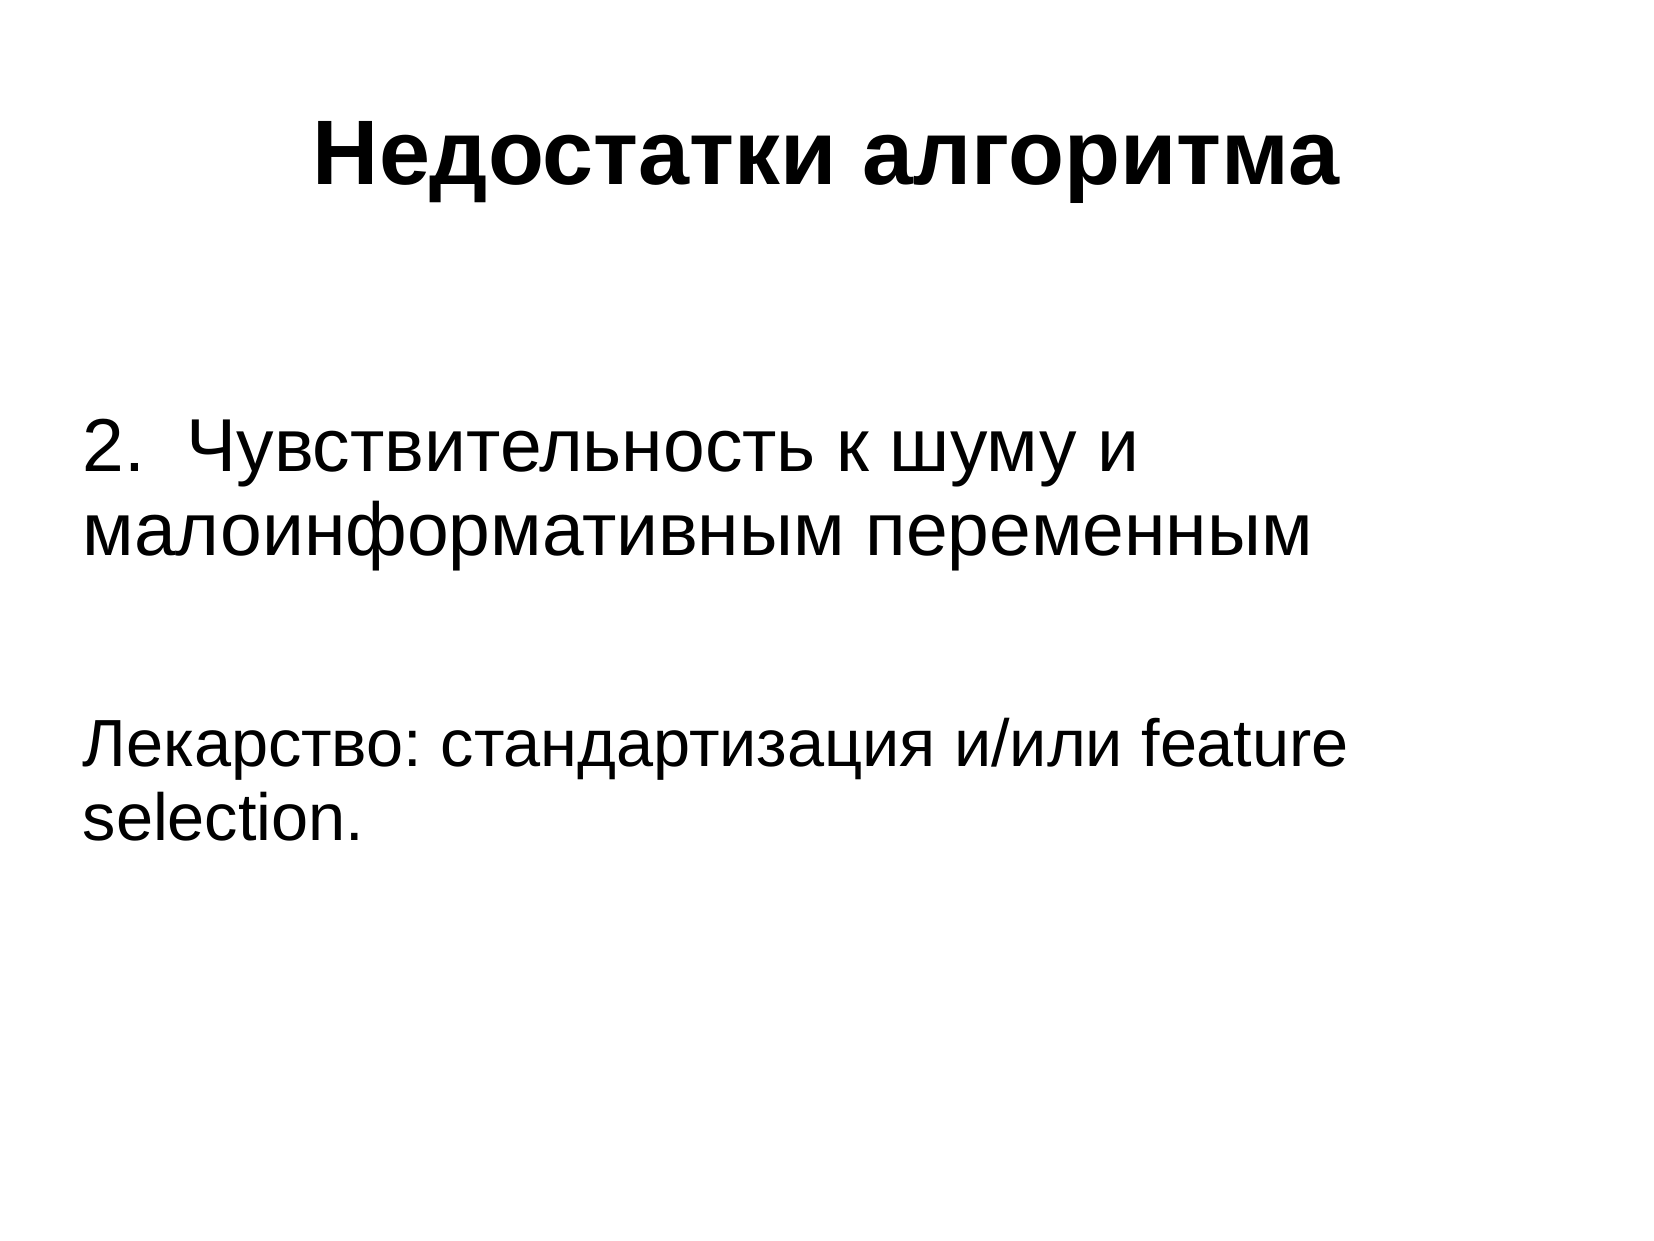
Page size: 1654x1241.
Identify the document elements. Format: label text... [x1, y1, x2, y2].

list 2. Чувствительность к шуму и малоинформативным переменным Лекарство: стандартизация и/или feature selection. [82, 290, 1571, 1010]
title Недостатки алгоритма [82, 49, 1571, 257]
